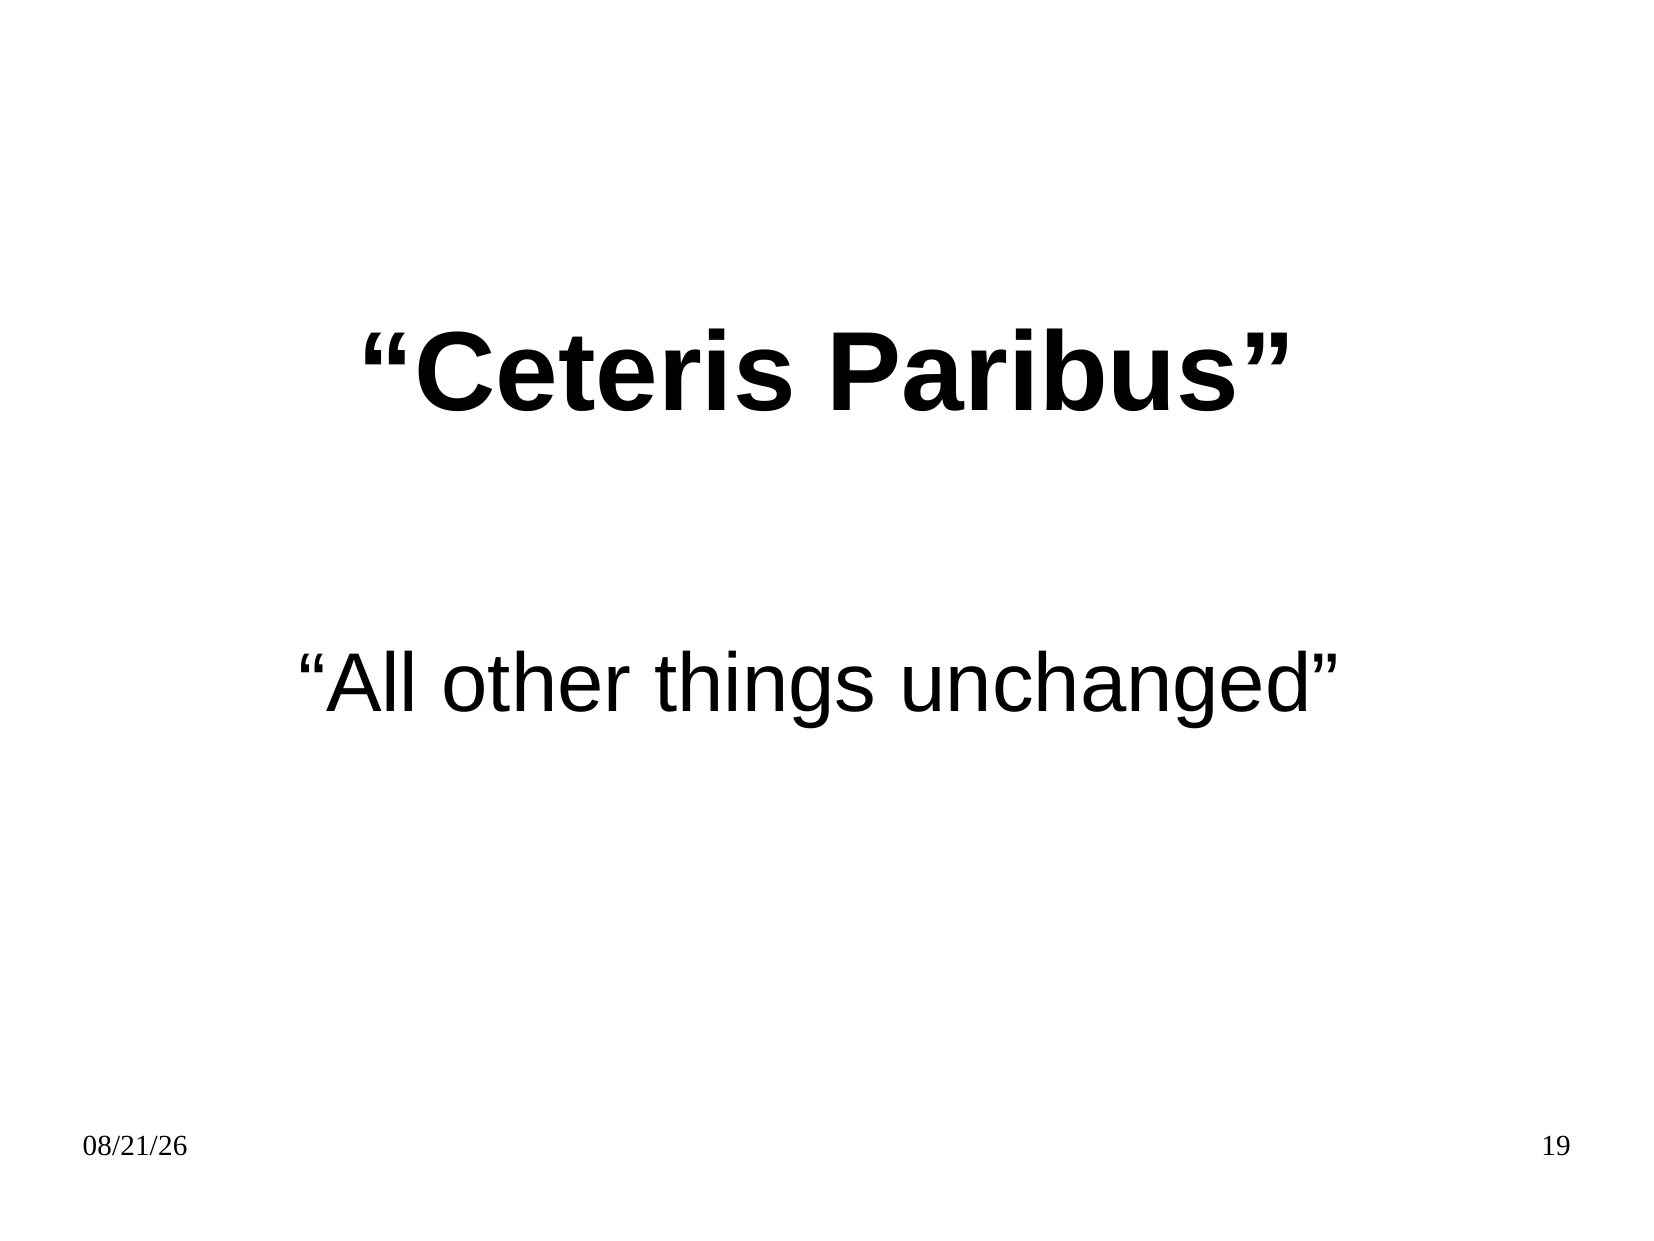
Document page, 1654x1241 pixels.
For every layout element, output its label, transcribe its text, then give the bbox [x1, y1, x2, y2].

title “Ceteris Paribus” [82, 267, 1571, 476]
subtitle “All other things unchanged” [75, 578, 1564, 788]
